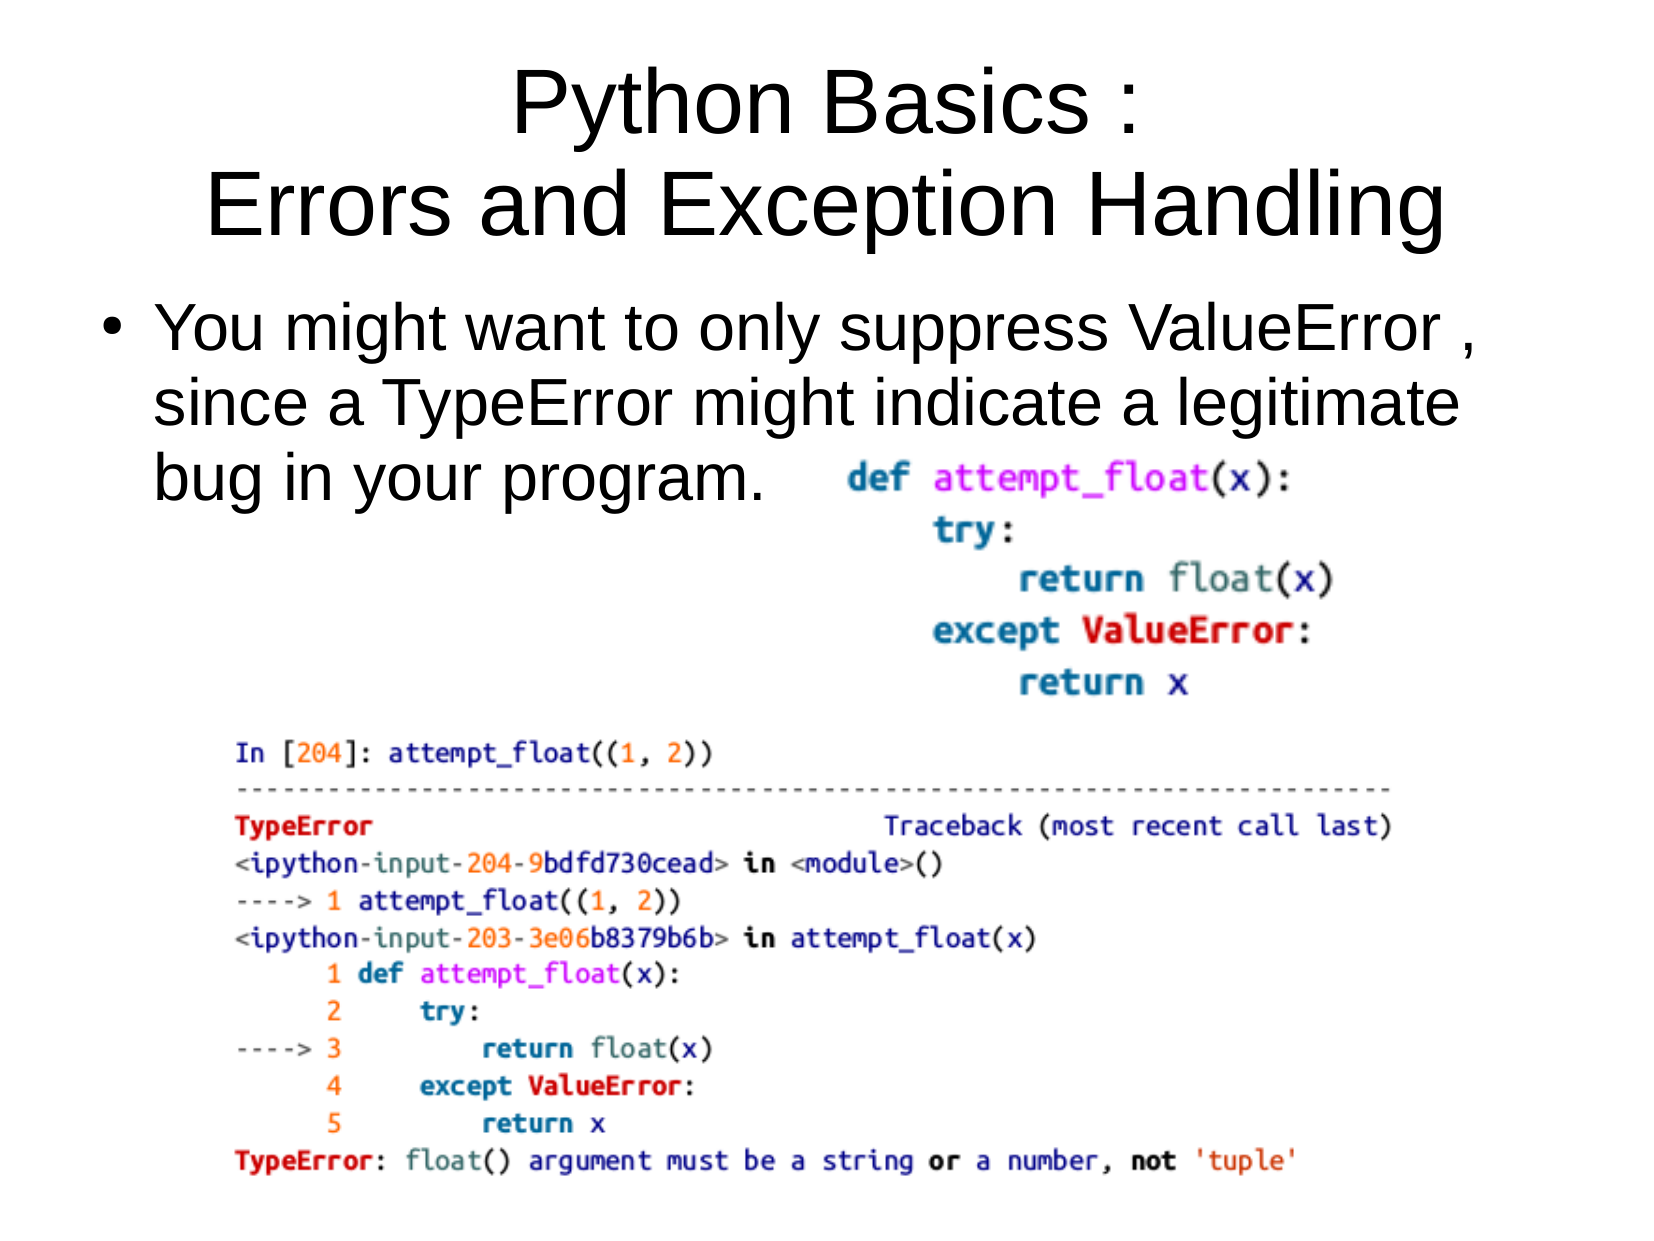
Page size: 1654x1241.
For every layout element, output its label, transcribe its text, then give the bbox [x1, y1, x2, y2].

list You might want to only suppress ValueError , since a TypeError might indicate a legitimate bug in your program. [82, 290, 1571, 1010]
picture [820, 450, 1403, 711]
title Python Basics : Errors and Exception Handling [82, 49, 1571, 257]
picture [222, 729, 1453, 1189]
